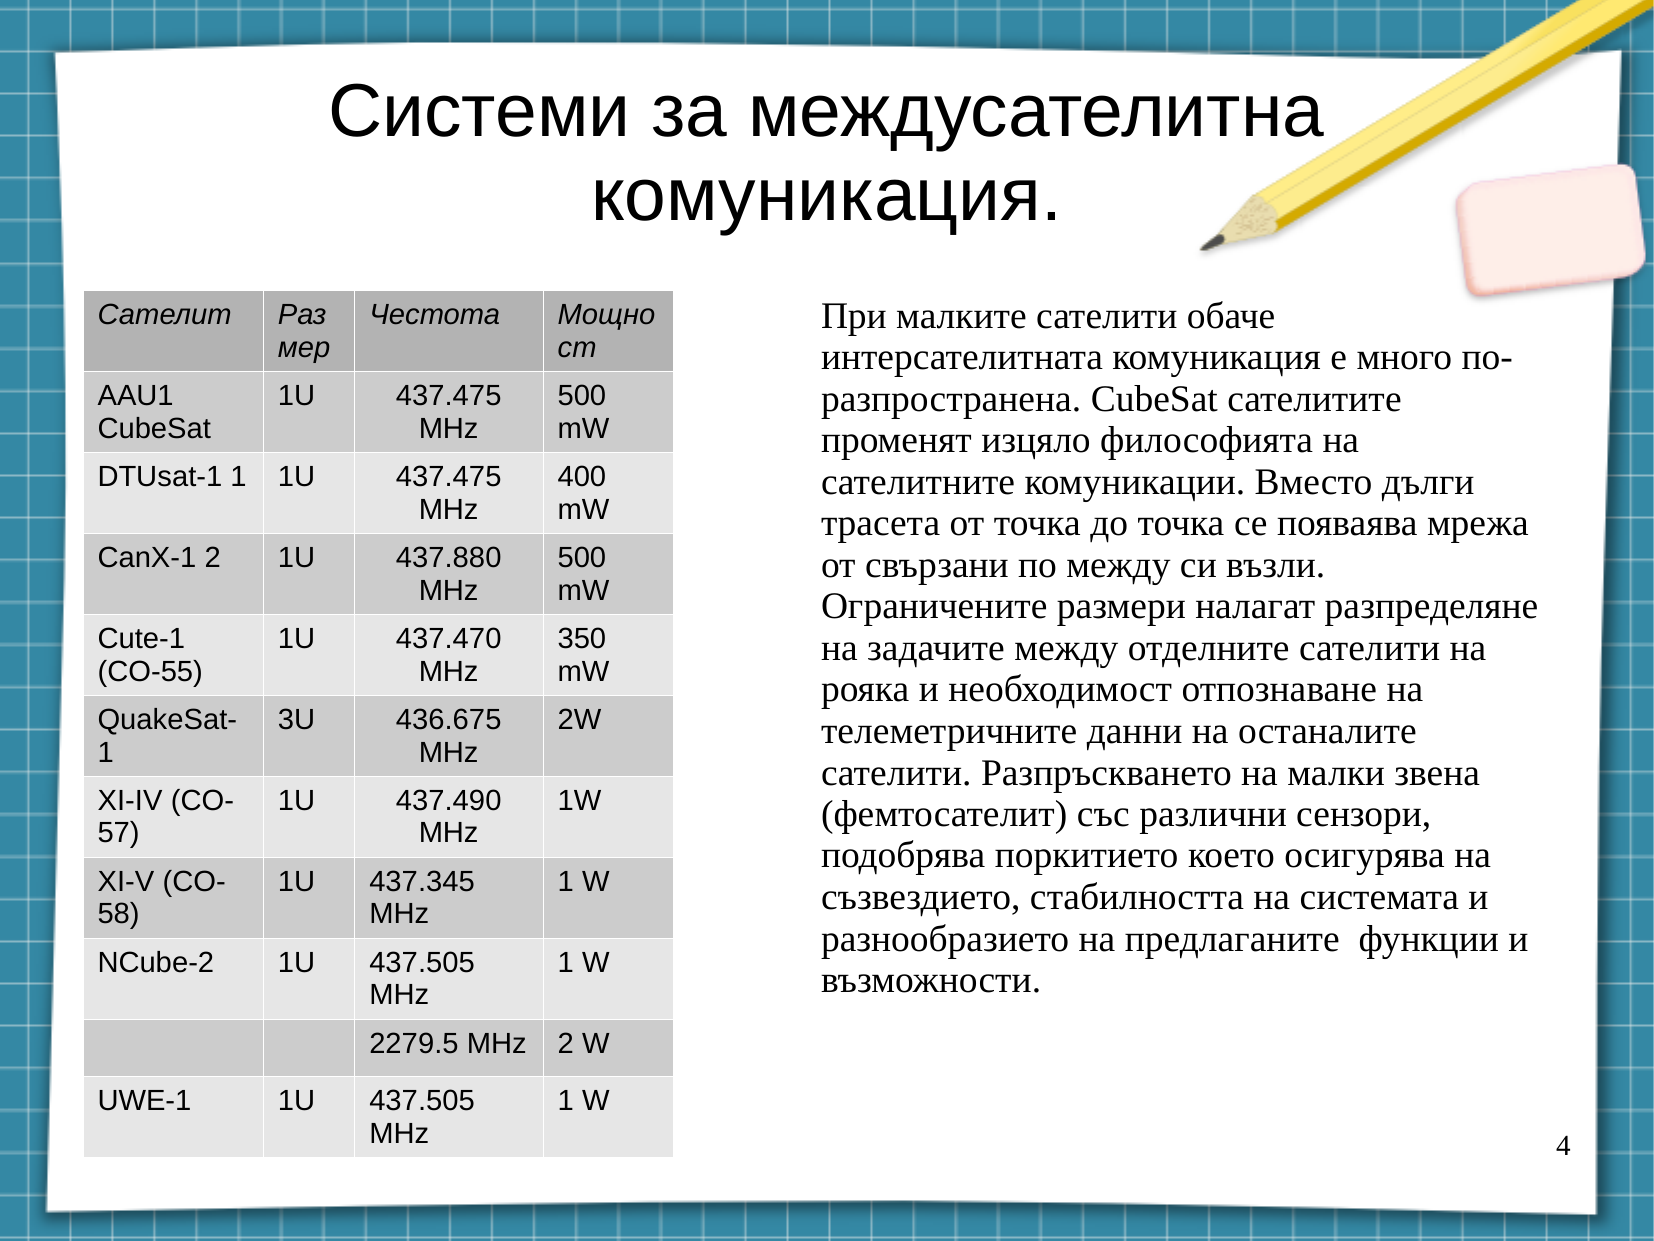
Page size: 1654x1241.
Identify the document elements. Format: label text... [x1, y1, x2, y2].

table_cell Cute-1 (CO-55) [84, 615, 263, 695]
table_cell 1U [264, 777, 354, 857]
table_header Честота [355, 291, 543, 371]
table_header Мощност [544, 291, 673, 371]
table_cell [264, 1020, 354, 1076]
table_cell 437.475 MHz [355, 453, 543, 533]
table_cell 436.675 MHz [355, 696, 543, 776]
title Системи за междусателитна комуникация. [82, 49, 1571, 257]
list При малките сателити обаче интерсателитната комуникация е много по-разпространена. CubeSat сателитите променят изцяло философията на сателитните комуникации. Вместо дълги трасета от точка до точка се появаява мрежа от свързани по между си възли. Ограничените размери налагат разпределяне на задачите между отделните сателити на рояка и необходимост отпознаване на телеметричните данни на останалите сателити. Разпръскването на малки звена (фемтосателит) със различни сензори, подобрява поркитието което осигурява на съзвездието, стабилността на системата и разнообразието на предлаганите функции и възможности. [821, 294, 1548, 1087]
table_cell 437.345 MHz [355, 858, 543, 938]
table_cell 2 W [544, 1020, 673, 1076]
table_cell 3U [264, 696, 354, 776]
table_header Размер [264, 291, 354, 371]
table_cell 437.470 MHz [355, 615, 543, 695]
table_cell AAU1 CubeSat [84, 372, 263, 452]
table_cell 1U [264, 1077, 354, 1157]
table_cell 1U [264, 615, 354, 695]
table_cell 1 W [544, 858, 673, 938]
table_cell 500 mW [544, 534, 673, 614]
table_cell XI-V (CO-58) [84, 858, 263, 938]
table_cell 437.880 MHz [355, 534, 543, 614]
table_cell QuakeSat-1 [84, 696, 263, 776]
table_cell [84, 1020, 263, 1076]
table_cell 1 W [544, 1077, 673, 1157]
table_cell 1U [264, 939, 354, 1019]
table_cell 437.505 MHz [355, 939, 543, 1019]
table_cell DTUsat-1 1 [84, 453, 263, 533]
table_cell 437.505 MHz [355, 1077, 543, 1157]
table_cell NCube-2 [84, 939, 263, 1019]
table_cell XI-IV (CO-57) [84, 777, 263, 857]
table_cell 1U [264, 453, 354, 533]
table_cell 350 mW [544, 615, 673, 695]
table_cell 400 mW [544, 453, 673, 533]
table_cell 2279.5 MHz [355, 1020, 543, 1076]
table_header Сателит [84, 291, 263, 371]
table_cell 437.475 MHz [355, 372, 543, 452]
table_cell UWE-1 [84, 1077, 263, 1157]
table_cell CanX-1 2 [84, 534, 263, 614]
table_cell 1U [264, 372, 354, 452]
table_cell 2W [544, 696, 673, 776]
table_cell 1U [264, 534, 354, 614]
table_cell 500 mW [544, 372, 673, 452]
picture [0, 0, 1654, 1241]
table_cell 1U [264, 858, 354, 938]
table_cell 1 W [544, 939, 673, 1019]
table_cell 1W [544, 777, 673, 857]
table_cell 437.490 MHz [355, 777, 543, 857]
